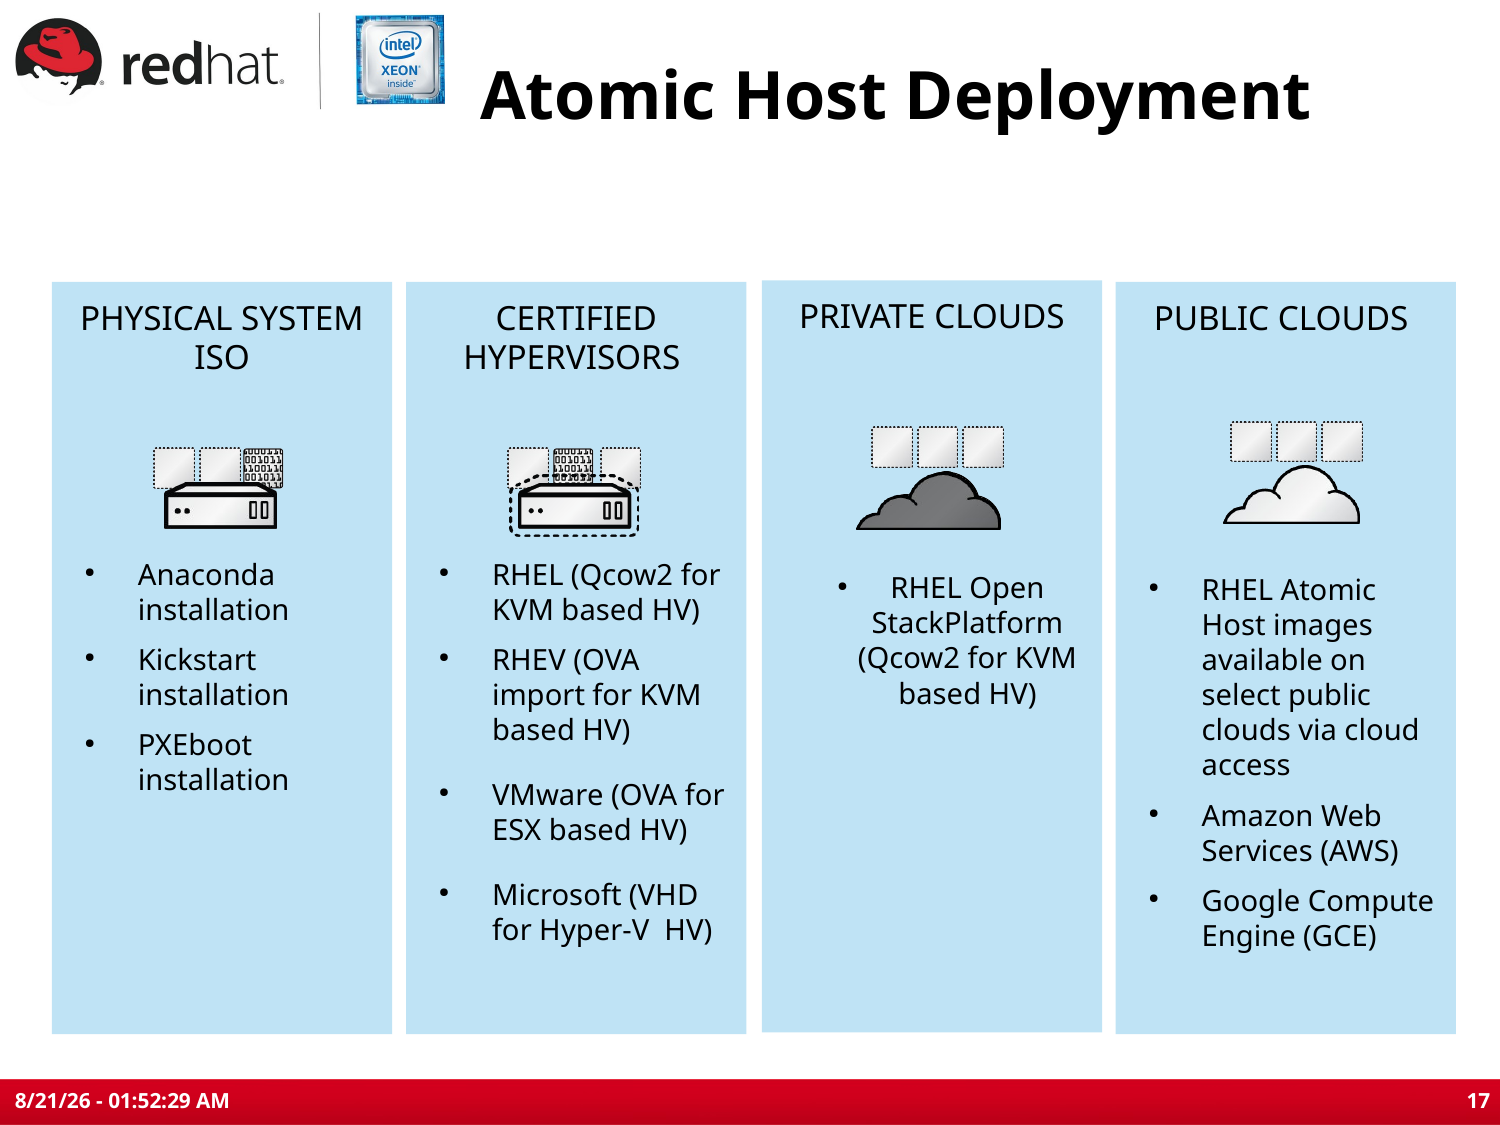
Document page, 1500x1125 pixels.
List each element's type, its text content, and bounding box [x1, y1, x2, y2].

picture [1276, 421, 1317, 462]
picture [871, 426, 913, 468]
picture [1223, 465, 1360, 524]
picture [1321, 421, 1363, 462]
picture [153, 447, 284, 529]
picture [962, 426, 1004, 468]
picture [0, 1079, 1500, 1125]
list PUBLIC CLOUDS RHEL Atomic Host images available on select public clouds via cloud access Amazon Web Services (AWS) Google Compute Engine (GCE) [1115, 281, 1456, 1035]
list PHYSICAL SYSTEM ISO Anaconda installation Kickstart installation PXEboot installation [51, 281, 393, 1035]
picture [917, 426, 958, 468]
picture [1230, 421, 1272, 462]
picture [856, 471, 1001, 530]
title Atomic Host Deployment [465, 45, 1426, 233]
list PRIVATE CLOUDS RHEL Open StackPlatform (Qcow2 for KVM based HV) [761, 280, 1103, 1033]
list CERTIFIED HYPERVISORS RHEL (Qcow2 for KVM based HV) RHEV (OVA import for KVM based HV) VMware (OVA for ESX based HV) Microsoft (VHD for Hyper-V HV) [406, 281, 747, 1035]
picture [16, 13, 445, 111]
picture [507, 447, 641, 537]
